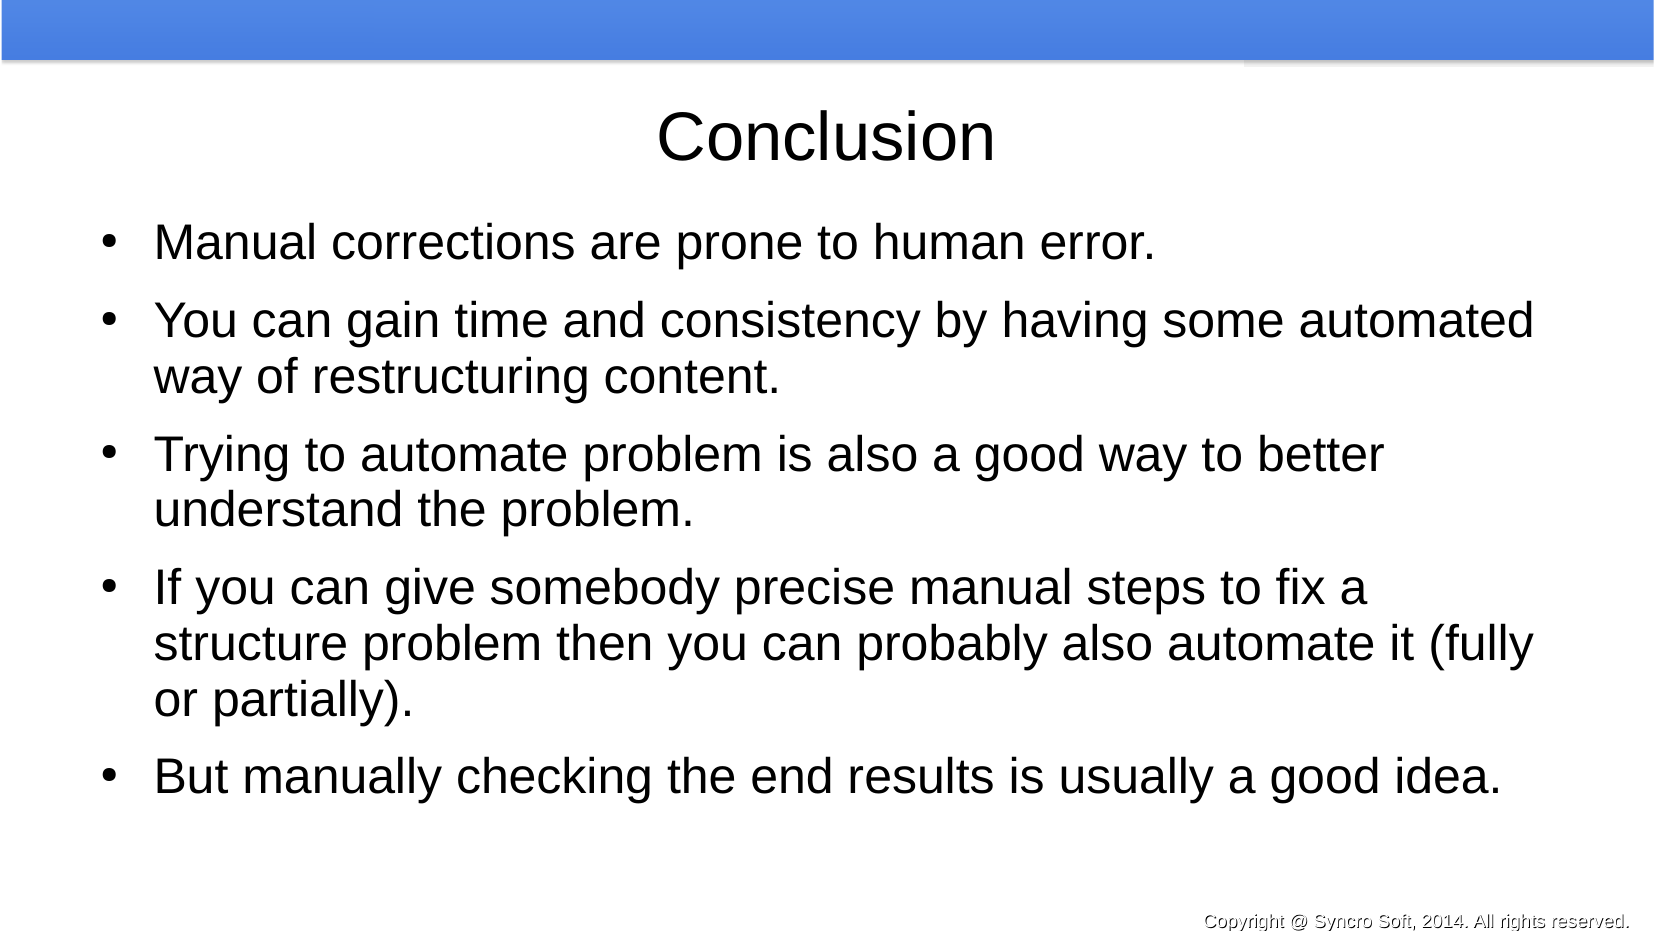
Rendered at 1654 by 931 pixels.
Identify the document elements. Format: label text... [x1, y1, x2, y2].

picture [1, 0, 1654, 67]
list Manual corrections are prone to human error. You can gain time and consistency by having some automated way of restructuring content. Trying to automate problem is also a good way to better understand the problem. If you can give somebody precise manual steps to fix a structure problem then you can probably also automate it (fully or partially). But manually checking the end results is usually a good idea. [82, 214, 1571, 864]
title Conclusion [82, 59, 1571, 214]
